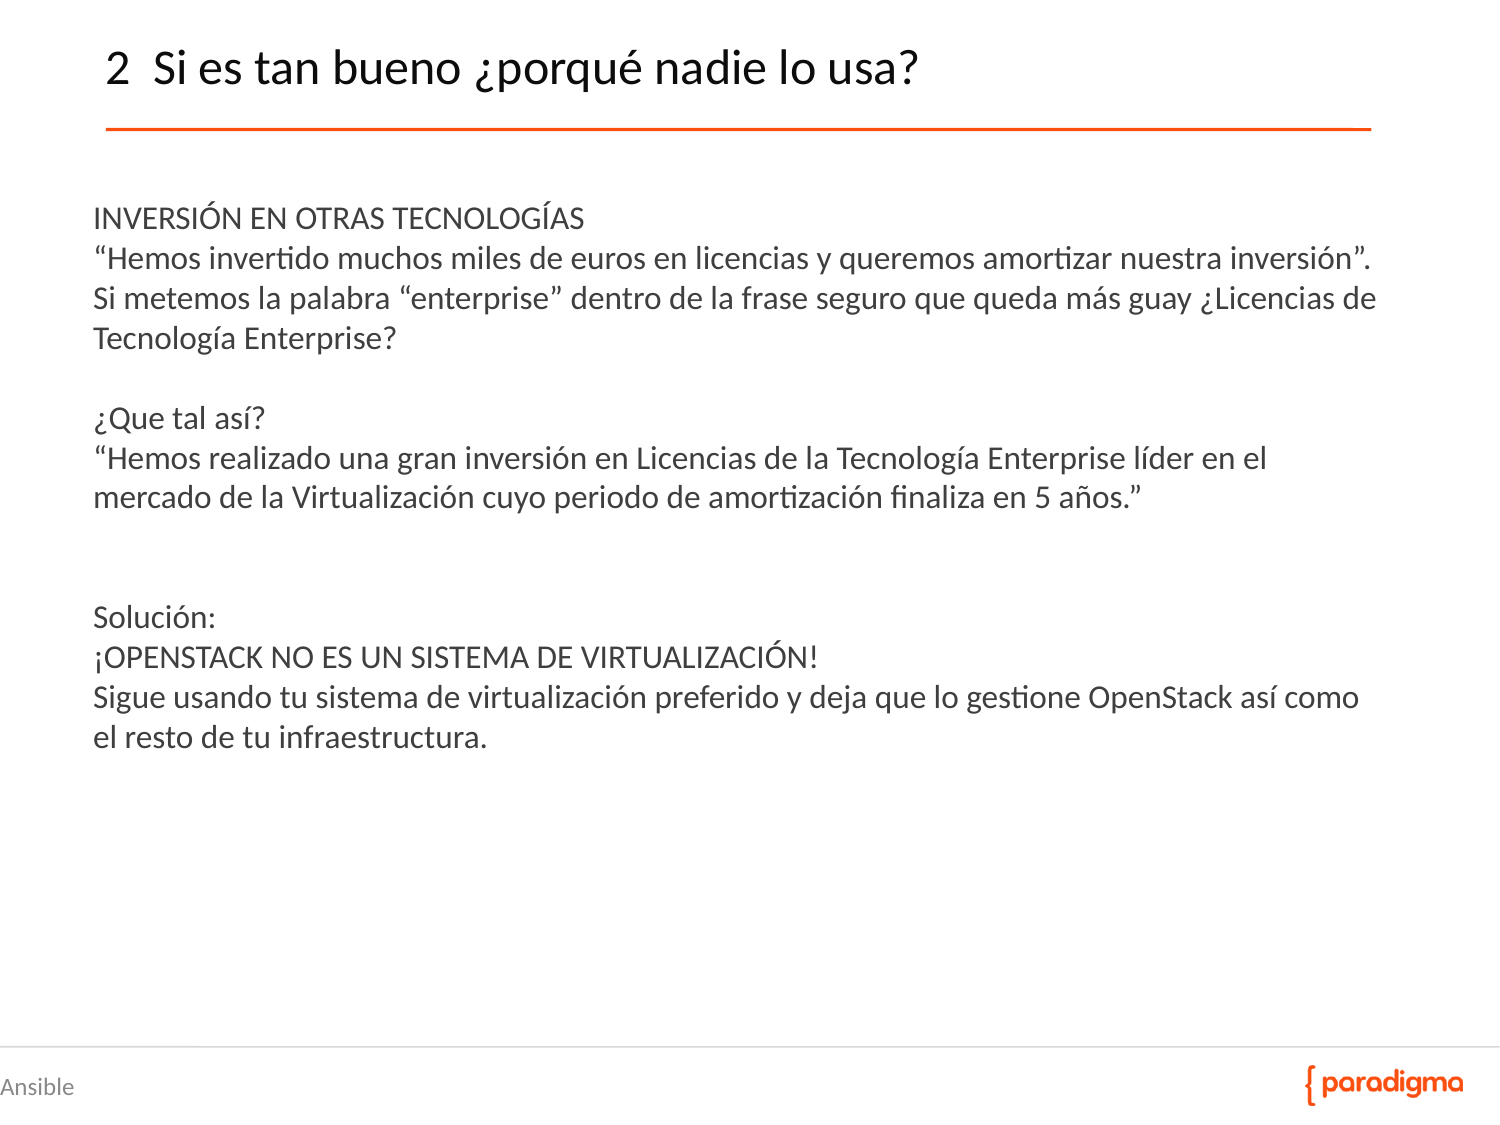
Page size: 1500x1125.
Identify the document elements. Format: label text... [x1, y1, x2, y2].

text_box Ansible [0, 1048, 1223, 1125]
text_box Puedes meter una pastilla de segunda magnitud si te hace falta [124, 259, 1395, 1028]
picture [1305, 1065, 1463, 1107]
text_box 2 Si es tan bueno ¿porqué nadie lo usa? [105, 0, 1395, 130]
text_box INVERSIÓN EN OTRAS TECNOLOGÍAS “Hemos invertido muchos miles de euros en licencias y queremos amortizar nuestra inversión”. Si metemos la palabra “enterprise” dentro de la frase seguro que queda más guay ¿Licencias de Tecnología Enterprise? ¿Que tal así? “Hemos realizado una gran inversión en Licencias de la Tecnología Enterprise líder en el mercado de la Virtualización cuyo periodo de amortización finaliza en 5 años.” Solución: ¡OPENSTACK NO ES UN SISTEMA DE VIRTUALIZACIÓN! Sigue usando tu sistema de virtualización preferido y deja que lo gestione OpenStack así como el resto de tu infraestructura. [93, 188, 1382, 967]
